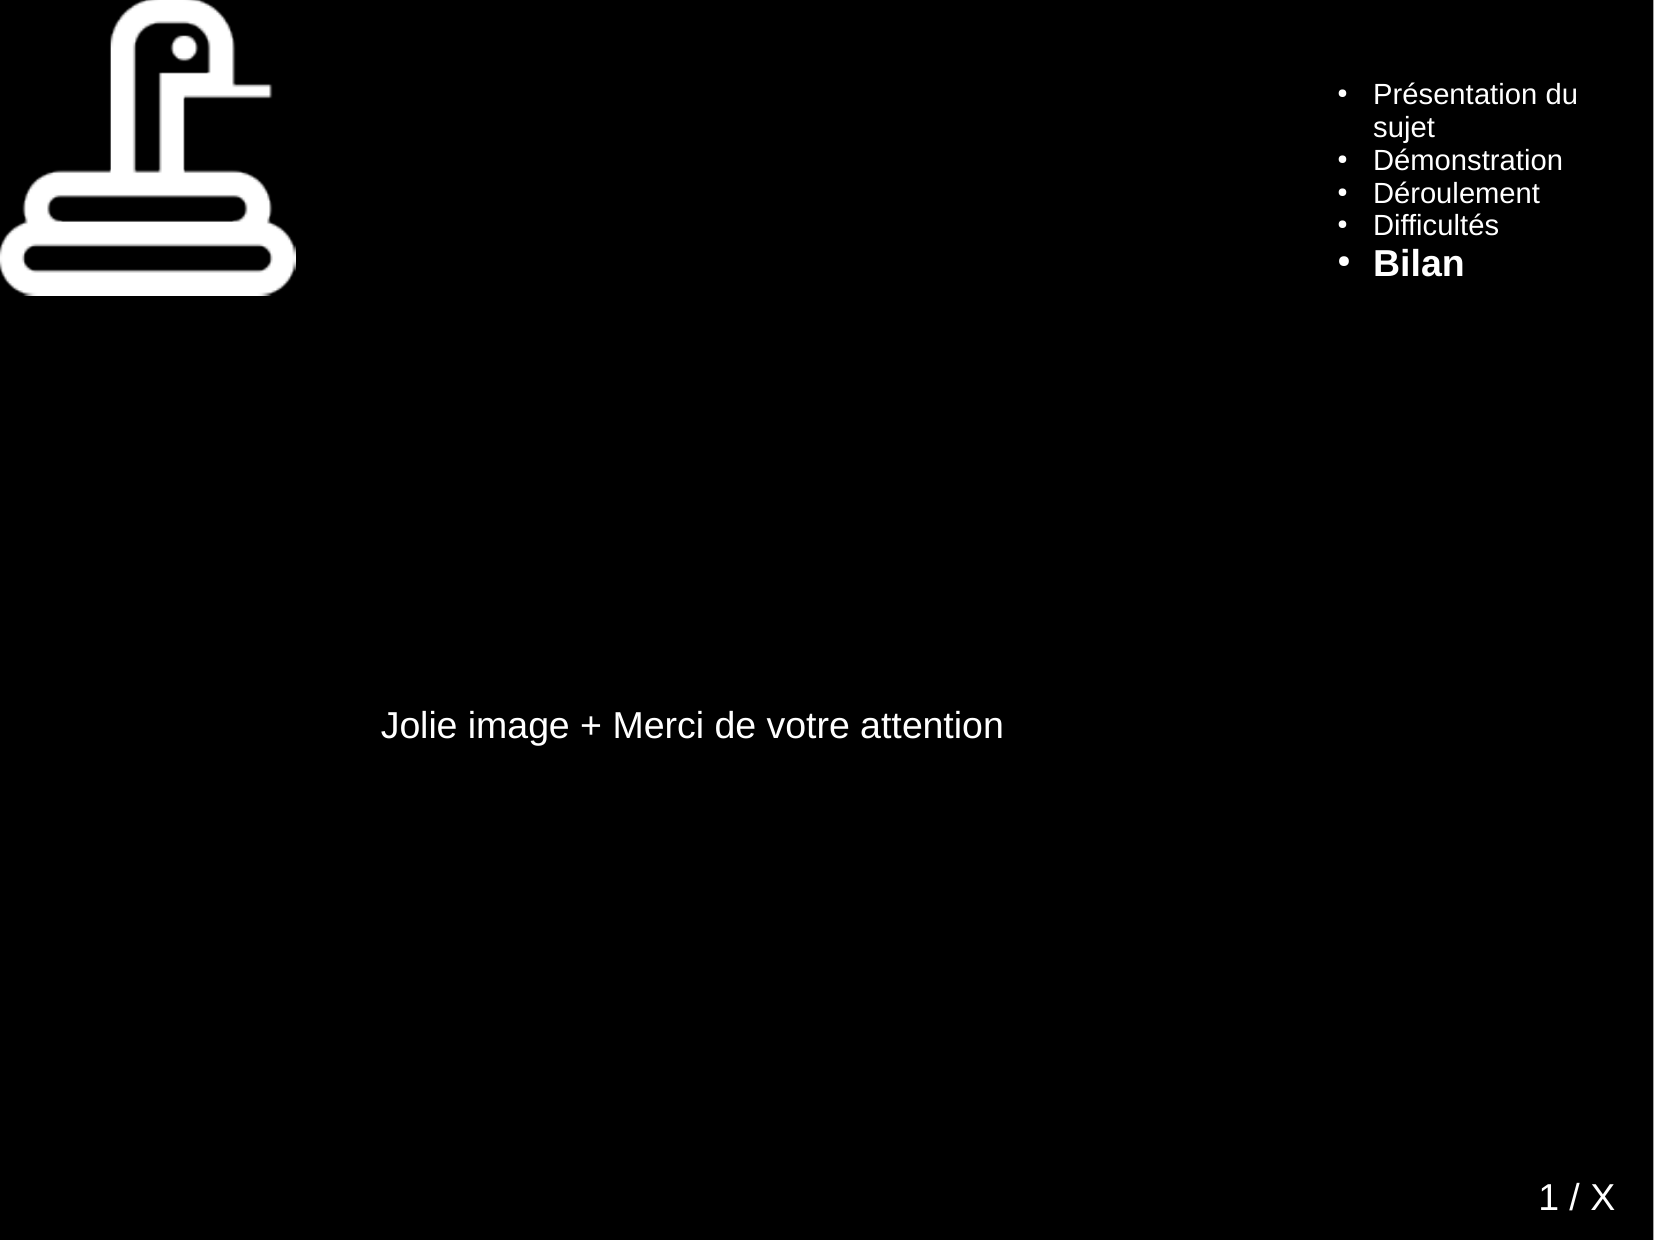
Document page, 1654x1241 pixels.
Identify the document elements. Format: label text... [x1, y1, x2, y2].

text_box 1 / X [1523, 1169, 1654, 1241]
text_box Jolie image + Merci de votre attention [366, 696, 1418, 754]
text_box Présentation du sujet Démonstration Déroulement Difficultés Bilan [1322, 70, 1654, 334]
picture [0, 0, 296, 296]
